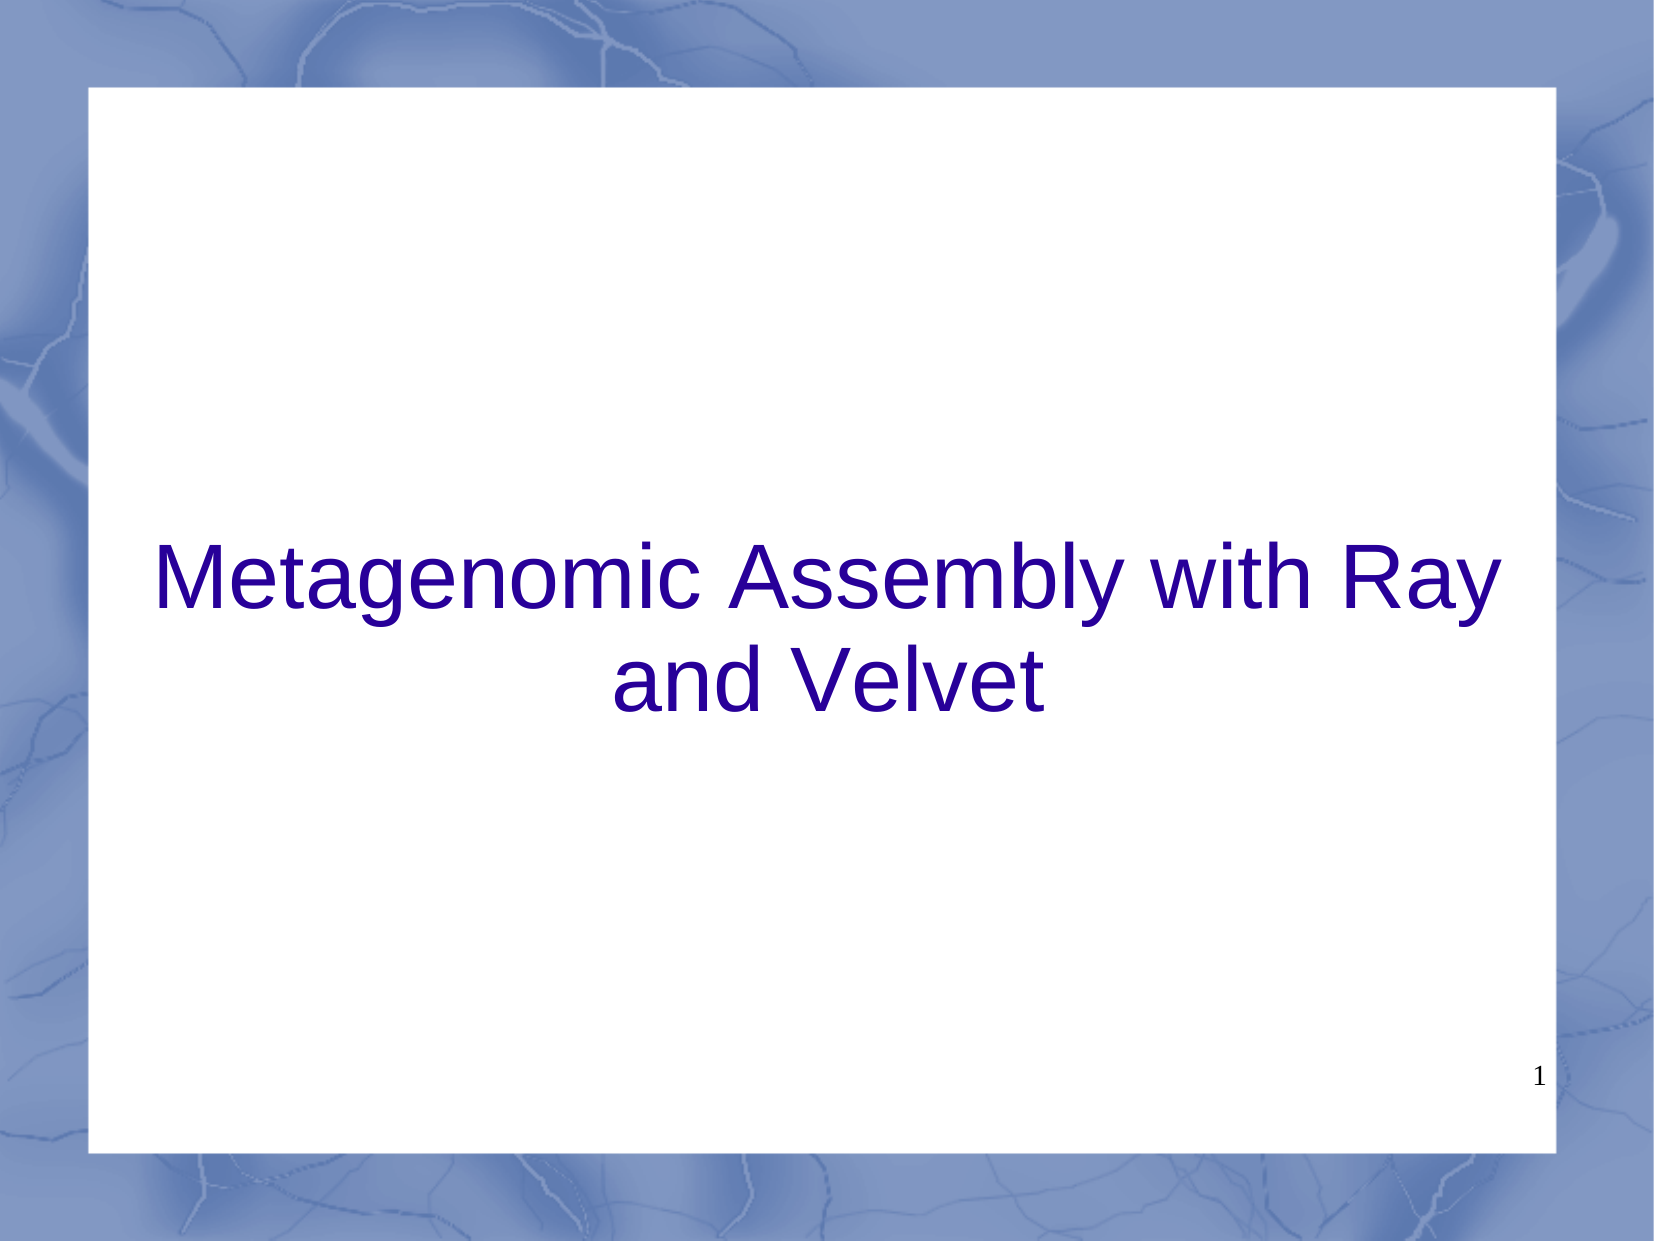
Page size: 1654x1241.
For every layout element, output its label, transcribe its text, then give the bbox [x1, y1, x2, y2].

picture [0, 0, 1654, 1241]
title Metagenomic Assembly with Ray and Velvet [120, 525, 1538, 733]
